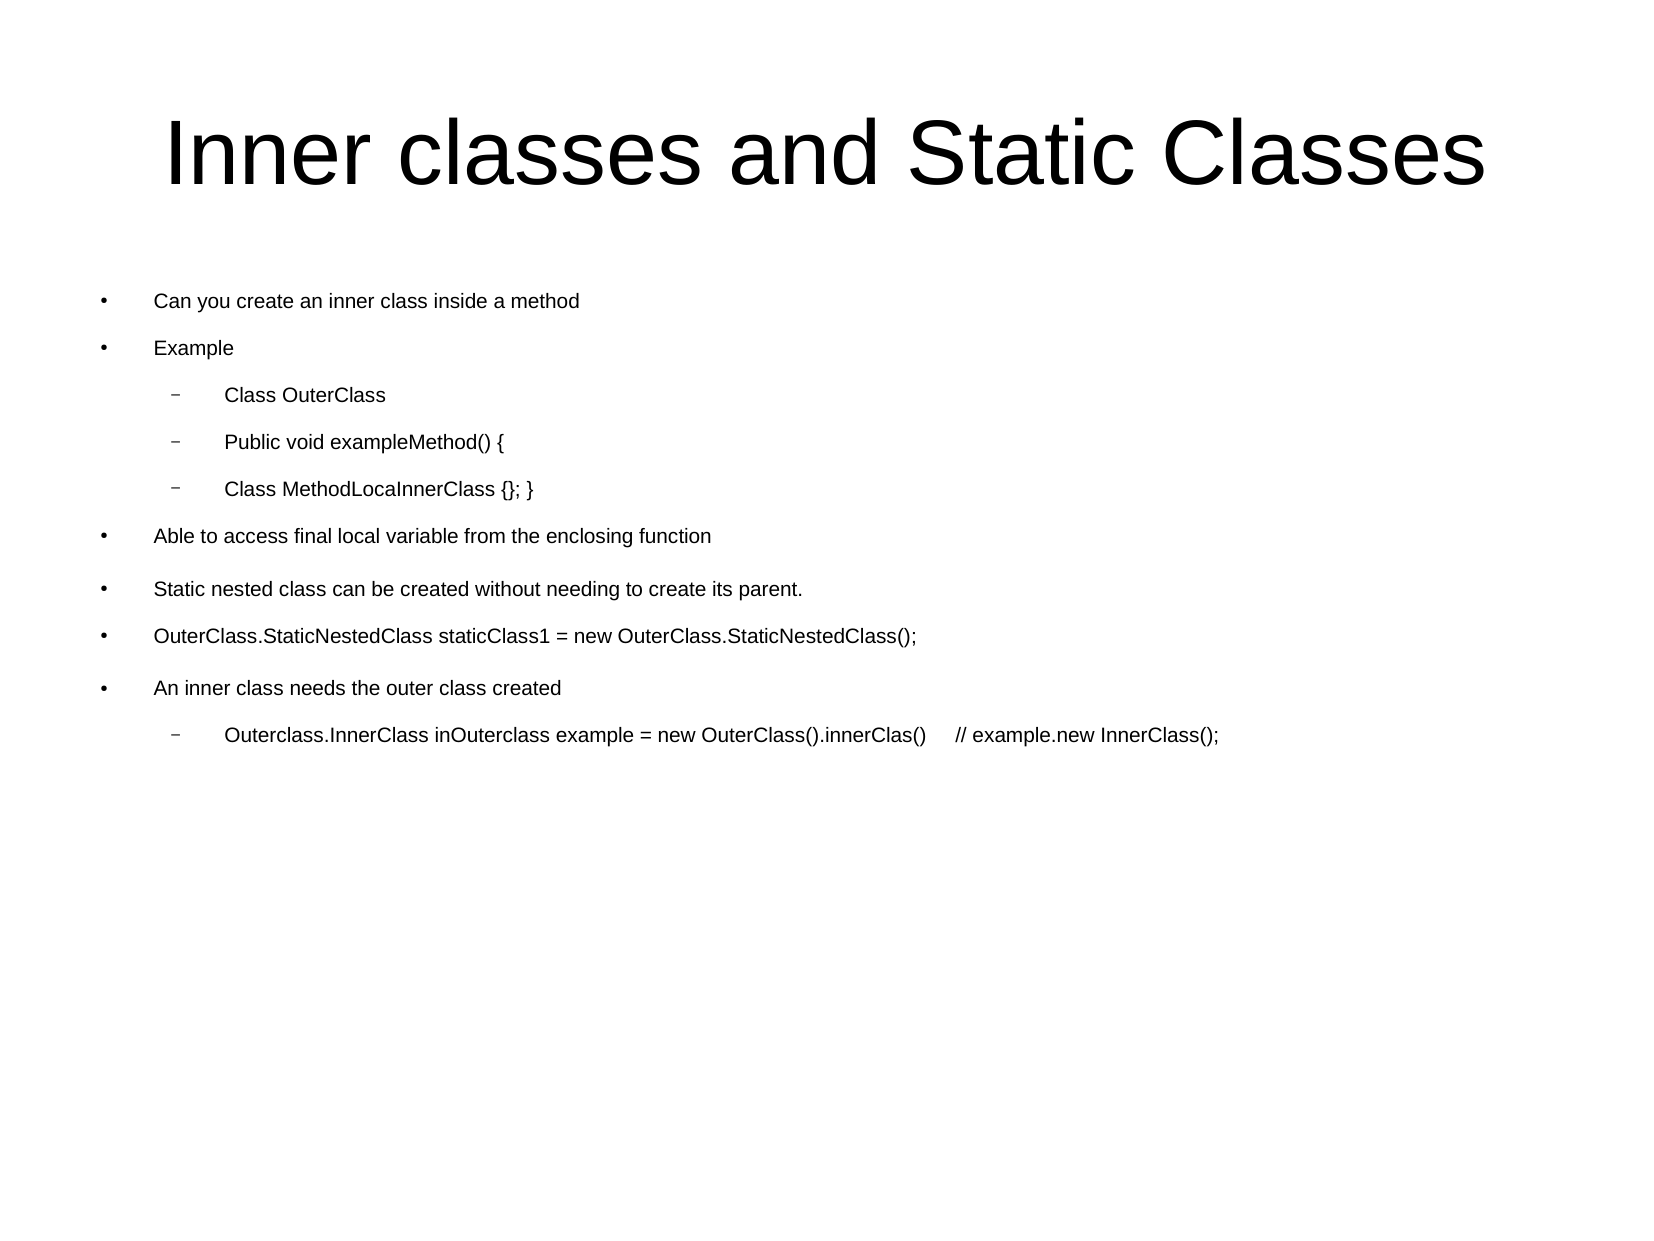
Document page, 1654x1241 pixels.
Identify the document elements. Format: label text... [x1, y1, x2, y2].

title Inner classes and Static Classes [82, 49, 1571, 257]
list Can you create an inner class inside a method Example Class OuterClass Public void exampleMethod() { Class MethodLocaInnerClass {}; } Able to access final local variable from the enclosing function Static nested class can be created without needing to create its parent. OuterClass.StaticNestedClass staticClass1 = new OuterClass.StaticNestedClass(); An inner class needs the outer class created Outerclass.InnerClass inOuterclass example = new OuterClass().innerClas() // example.new InnerClass(); [82, 290, 1571, 1201]
